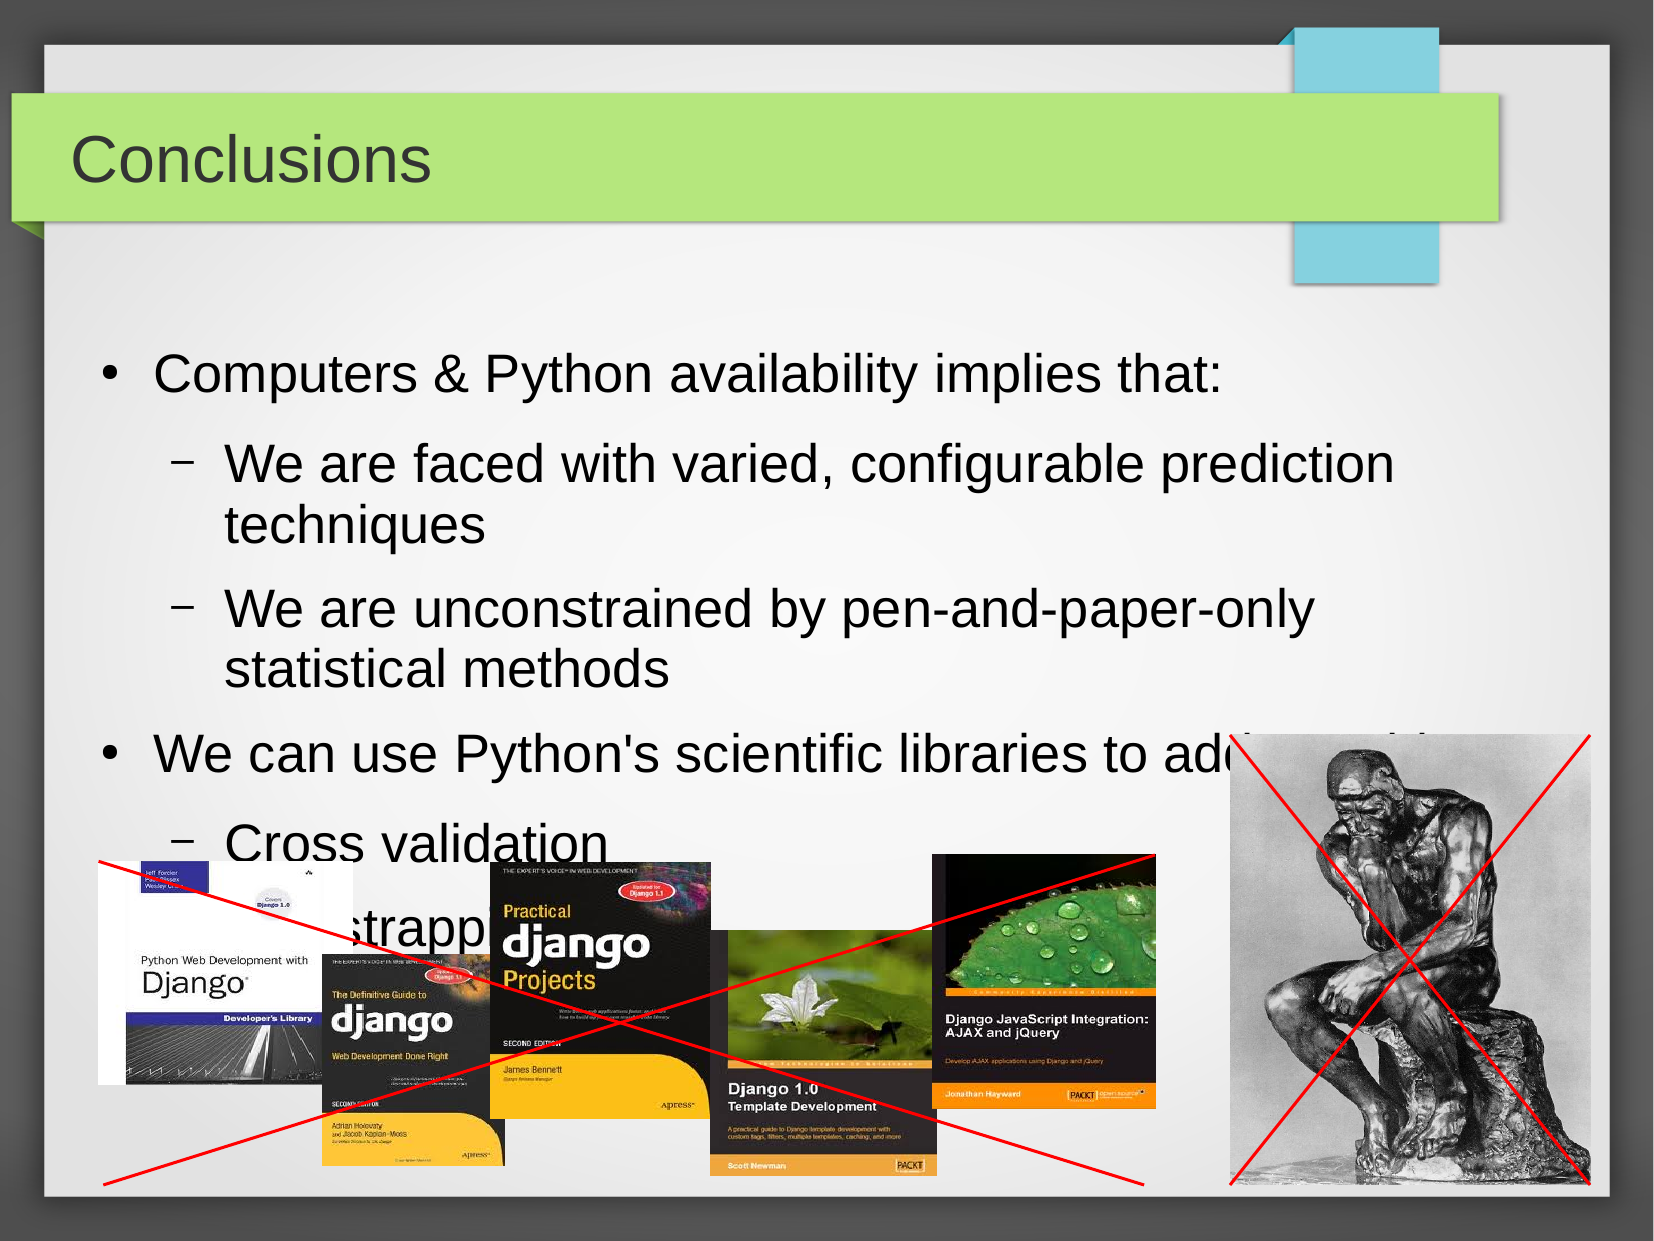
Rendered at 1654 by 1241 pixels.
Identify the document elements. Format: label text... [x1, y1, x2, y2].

list Computers & Python availability implies that: We are faced with varied, configurable prediction techniques We are unconstrained by pen-and-paper-only statistical methods We can use Python's scientific libraries to address this: Cross validation Bootstrapping [82, 343, 1538, 1063]
title Conclusions [70, 106, 1229, 213]
picture [0, 0, 1654, 1241]
